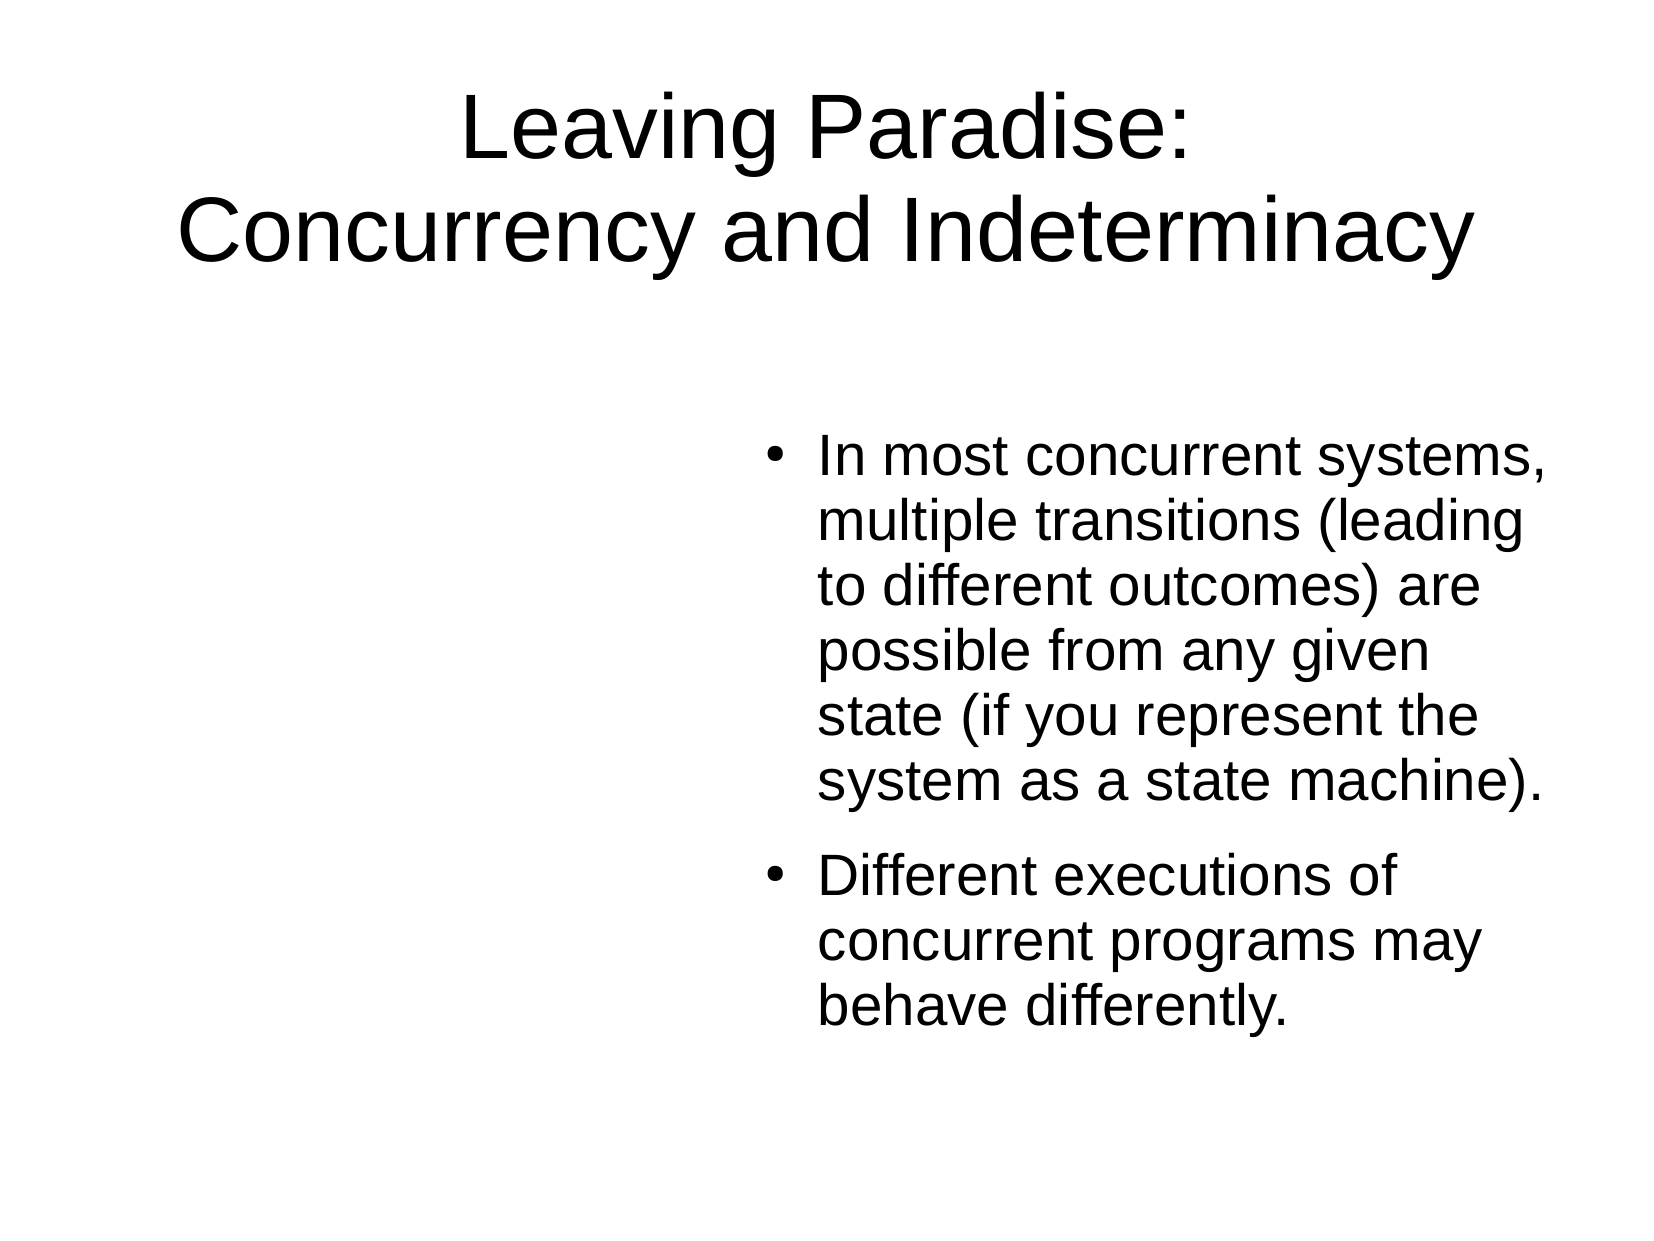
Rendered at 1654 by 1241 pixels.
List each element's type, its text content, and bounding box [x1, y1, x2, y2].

list In most concurrent systems, multiple transitions (leading to different outcomes) are possible from any given state (if you represent the system as a state machine). Different executions of concurrent programs may behave differently. [746, 423, 1557, 1219]
title Leaving Paradise: Concurrency and Indeterminacy [82, 75, 1571, 283]
